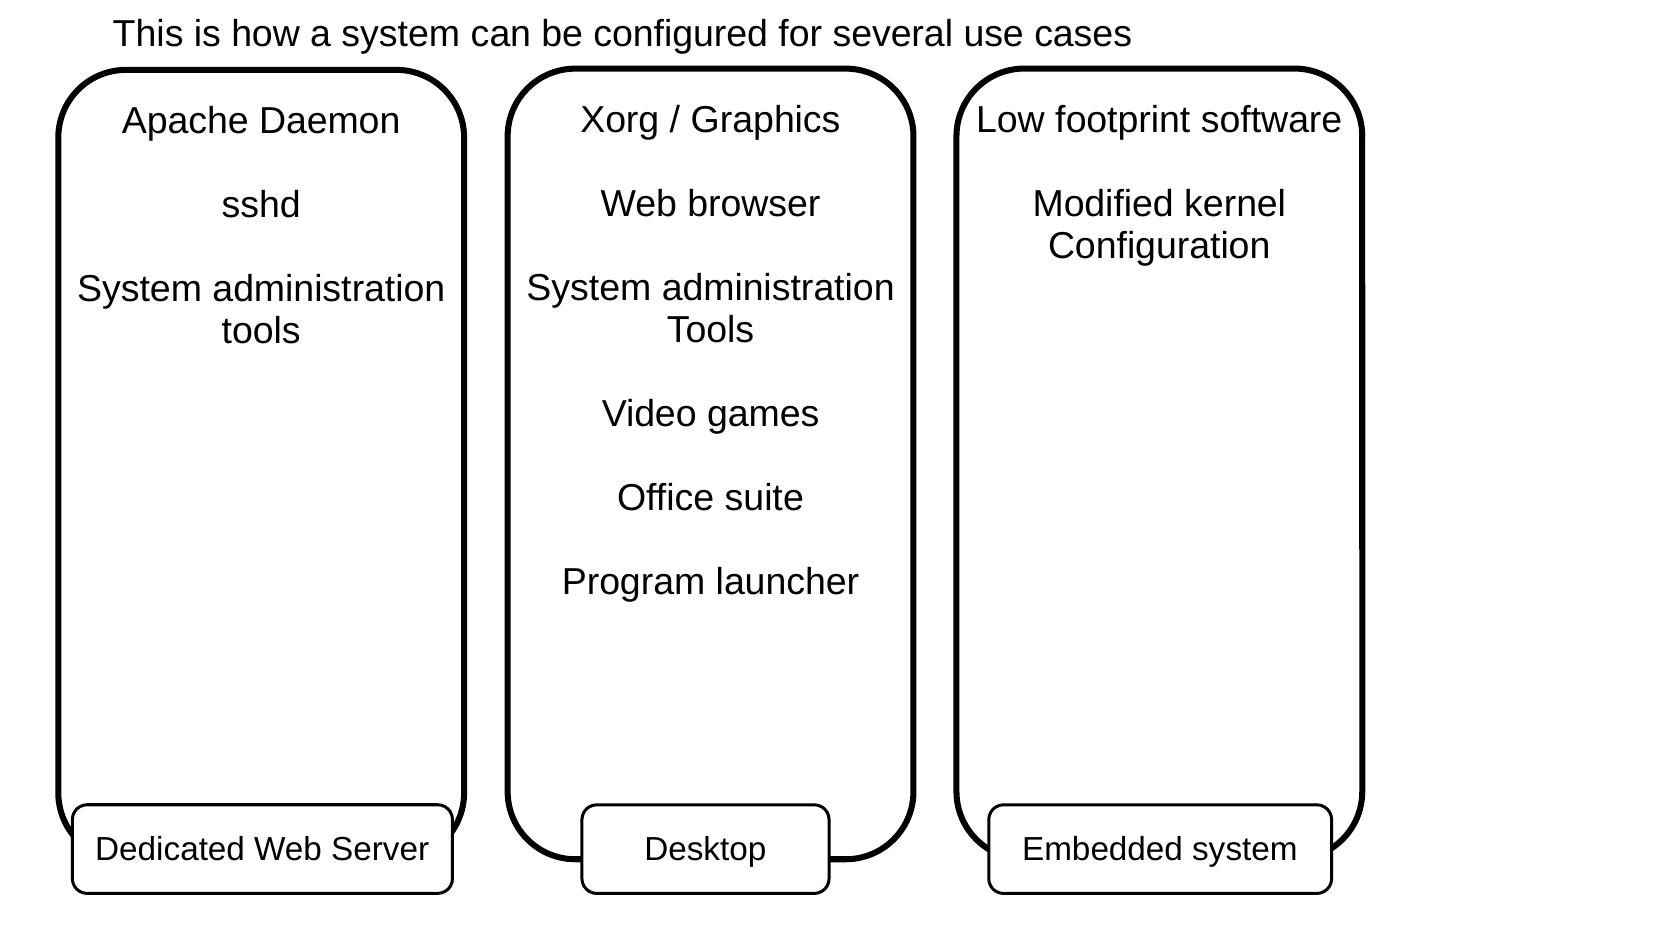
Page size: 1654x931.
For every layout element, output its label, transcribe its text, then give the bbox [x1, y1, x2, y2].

text_box Xorg / Graphics Web browser System administration Tools Video games Office suite Program launcher [507, 68, 914, 860]
text_box Embedded system [988, 804, 1332, 894]
text_box Desktop [581, 804, 830, 894]
text_box This is how a system can be configured for several use cases [97, 4, 1416, 62]
text_box Low footprint software Modified kernel Configuration [956, 68, 1363, 849]
text_box Apache Daemon sshd System administration tools [58, 69, 465, 834]
text_box Dedicated Web Server [72, 804, 453, 894]
